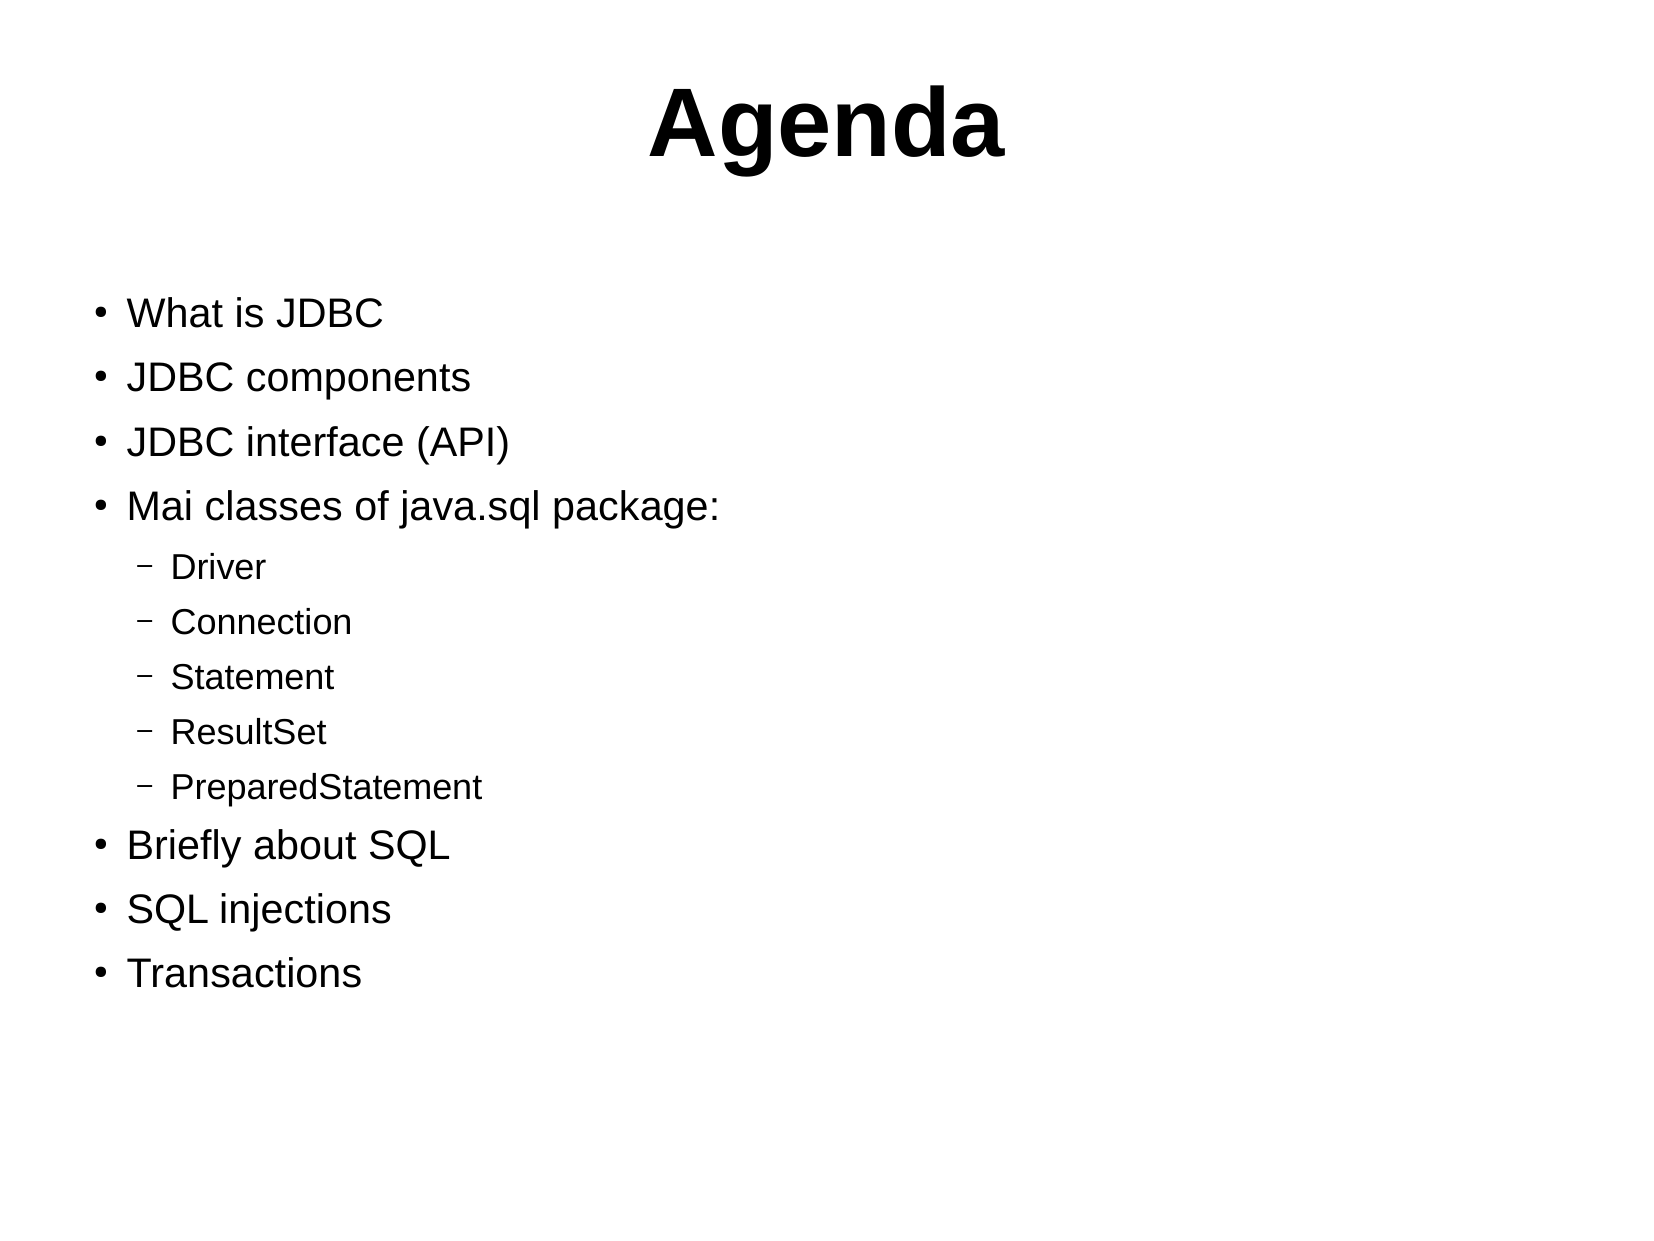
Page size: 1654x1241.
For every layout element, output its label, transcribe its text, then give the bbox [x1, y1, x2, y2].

list What is JDBC JDBC components JDBC interface (API) Mai classes of java.sql package: Driver Connection Statement ResultSet PreparedStatement Briefly about SQL SQL injections Transactions [82, 290, 793, 1010]
title Agenda [82, 49, 1571, 196]
